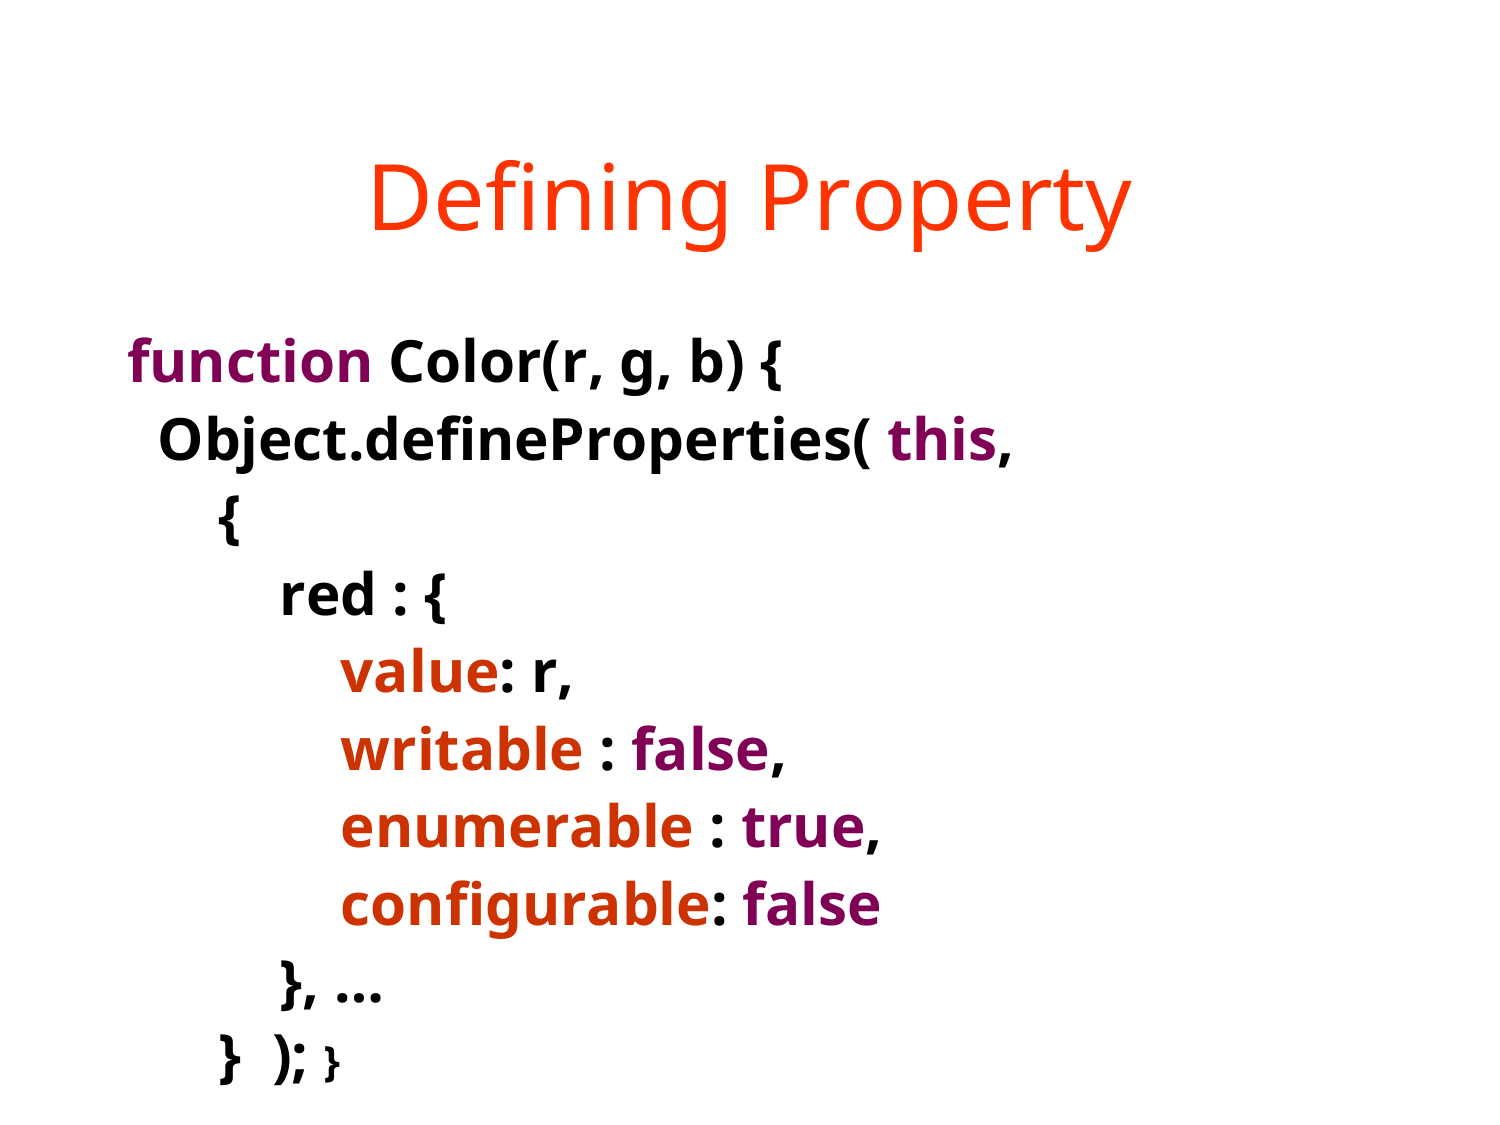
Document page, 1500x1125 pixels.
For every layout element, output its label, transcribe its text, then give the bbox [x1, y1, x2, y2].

title Defining Property [112, 99, 1388, 288]
list function Color(r, g, b) { Object.defineProperties( this, { red : { value: r, writable : false, enumerable : true, configurable: false }, … } ); } [112, 324, 1388, 1097]
